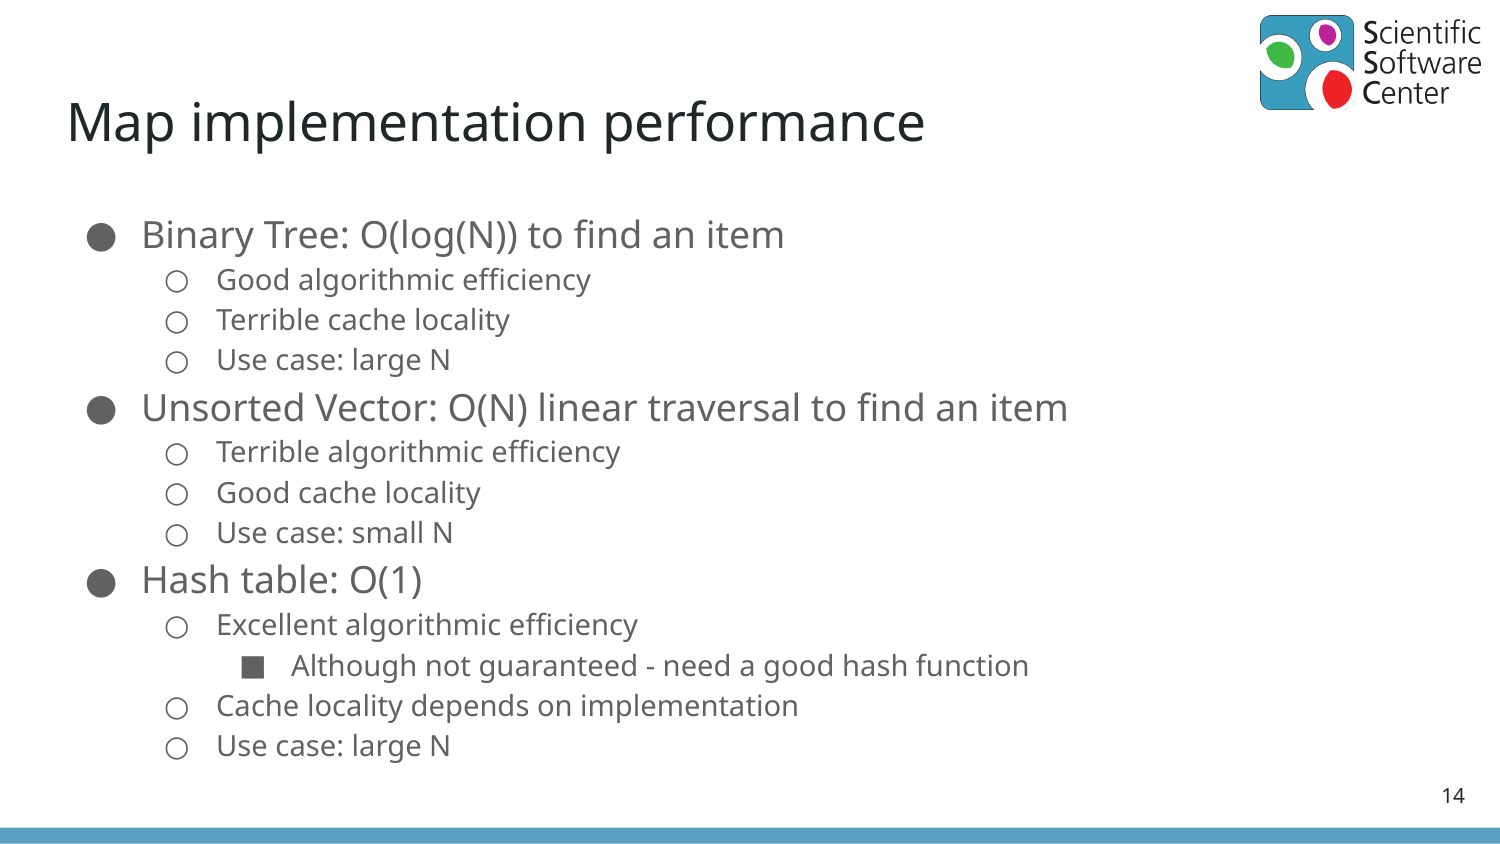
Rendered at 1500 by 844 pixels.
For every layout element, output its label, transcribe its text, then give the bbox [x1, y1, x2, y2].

slide_number <number> [1389, 764, 1480, 830]
list Binary Tree: O(log(N)) to find an item Good algorithmic efficiency Terrible cache locality Use case: large N Unsorted Vector: O(N) linear traversal to find an item Terrible algorithmic efficiency Good cache locality Use case: small N Hash table: O(1) Excellent algorithmic efficiency Although not guaranteed - need a good hash function Cache locality depends on implementation Use case: large N [51, 189, 1449, 779]
picture [1260, 15, 1481, 110]
title Map implementation performance [51, 72, 1449, 167]
